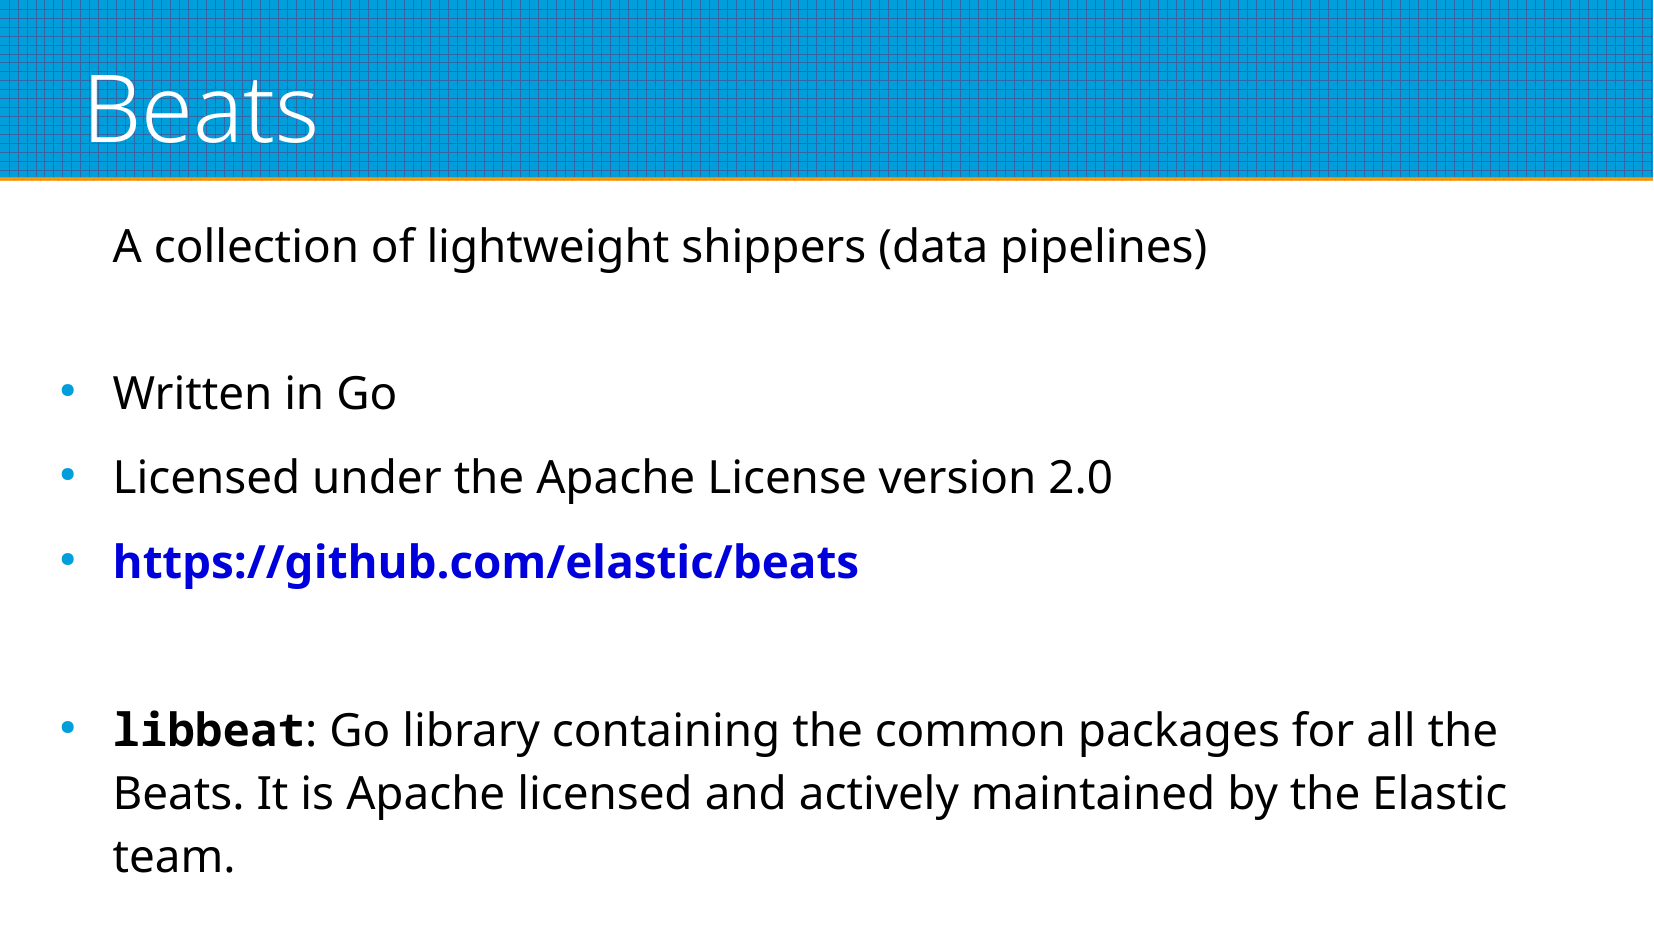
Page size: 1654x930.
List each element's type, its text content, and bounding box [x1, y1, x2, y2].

title Beats [82, 14, 1571, 171]
list A collection of lightweight shippers (data pipelines) Written in Go Licensed under the Apache License version 2.0 https://github.com/elastic/beats libbeat: Go library containing the common packages for all the Beats. It is Apache licensed and actively maintained by the Elastic team. [41, 213, 1601, 901]
